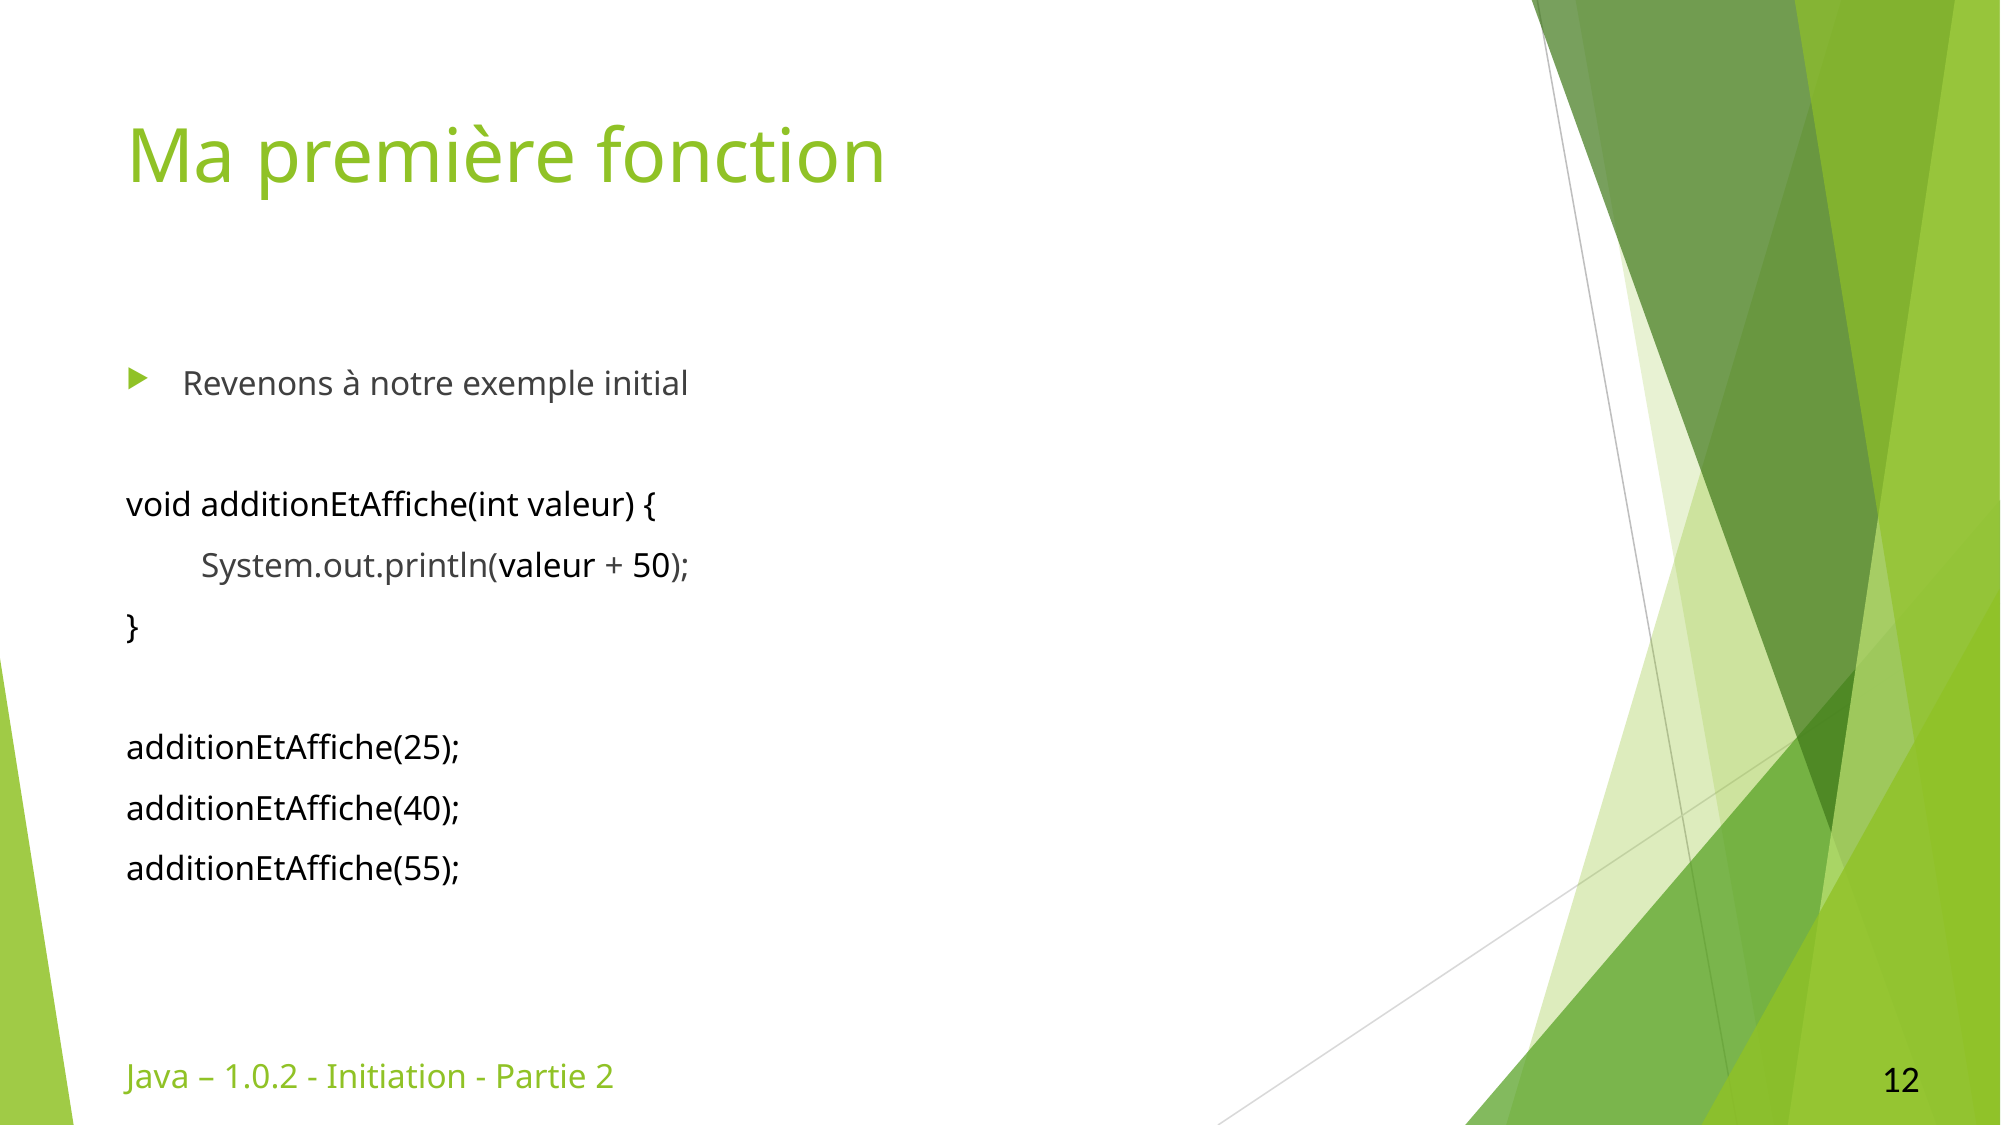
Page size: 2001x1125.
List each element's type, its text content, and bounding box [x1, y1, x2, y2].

list Revenons à notre exemple initial void additionEtAffiche(int valeur) { System.out.println(valeur + 50); } additionEtAffiche(25); additionEtAffiche(40); additionEtAffiche(55); [111, 354, 1522, 1048]
text_box [1866, 1047, 1979, 1108]
text_box Java – 1.0.2 - Initiation - Partie 2 [111, 1047, 1094, 1109]
title Ma première fonction [111, 99, 1522, 317]
